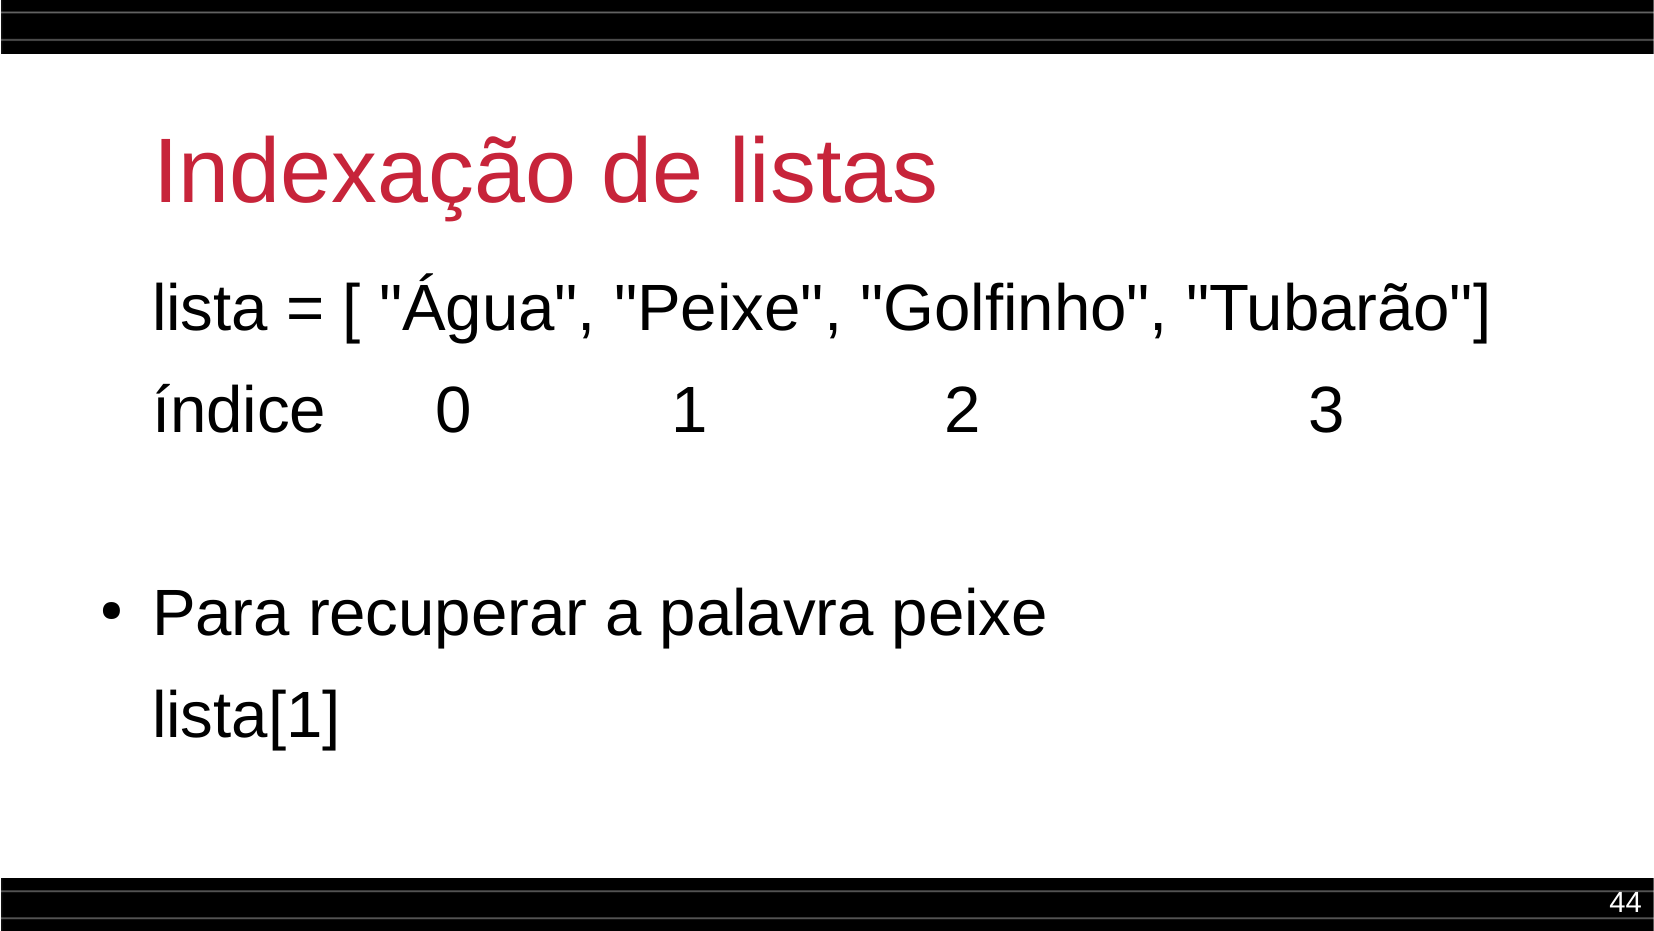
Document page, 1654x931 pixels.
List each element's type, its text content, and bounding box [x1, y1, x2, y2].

list lista = [ "Água", "Peixe", "Golfinho", "Tubarão"] índice 0 1 2 3 Para recuperar a palavra peixe lista[1] [82, 271, 1571, 758]
picture [1, 878, 1654, 931]
picture [1, 0, 1654, 54]
title Indexação de listas [82, 67, 1571, 271]
